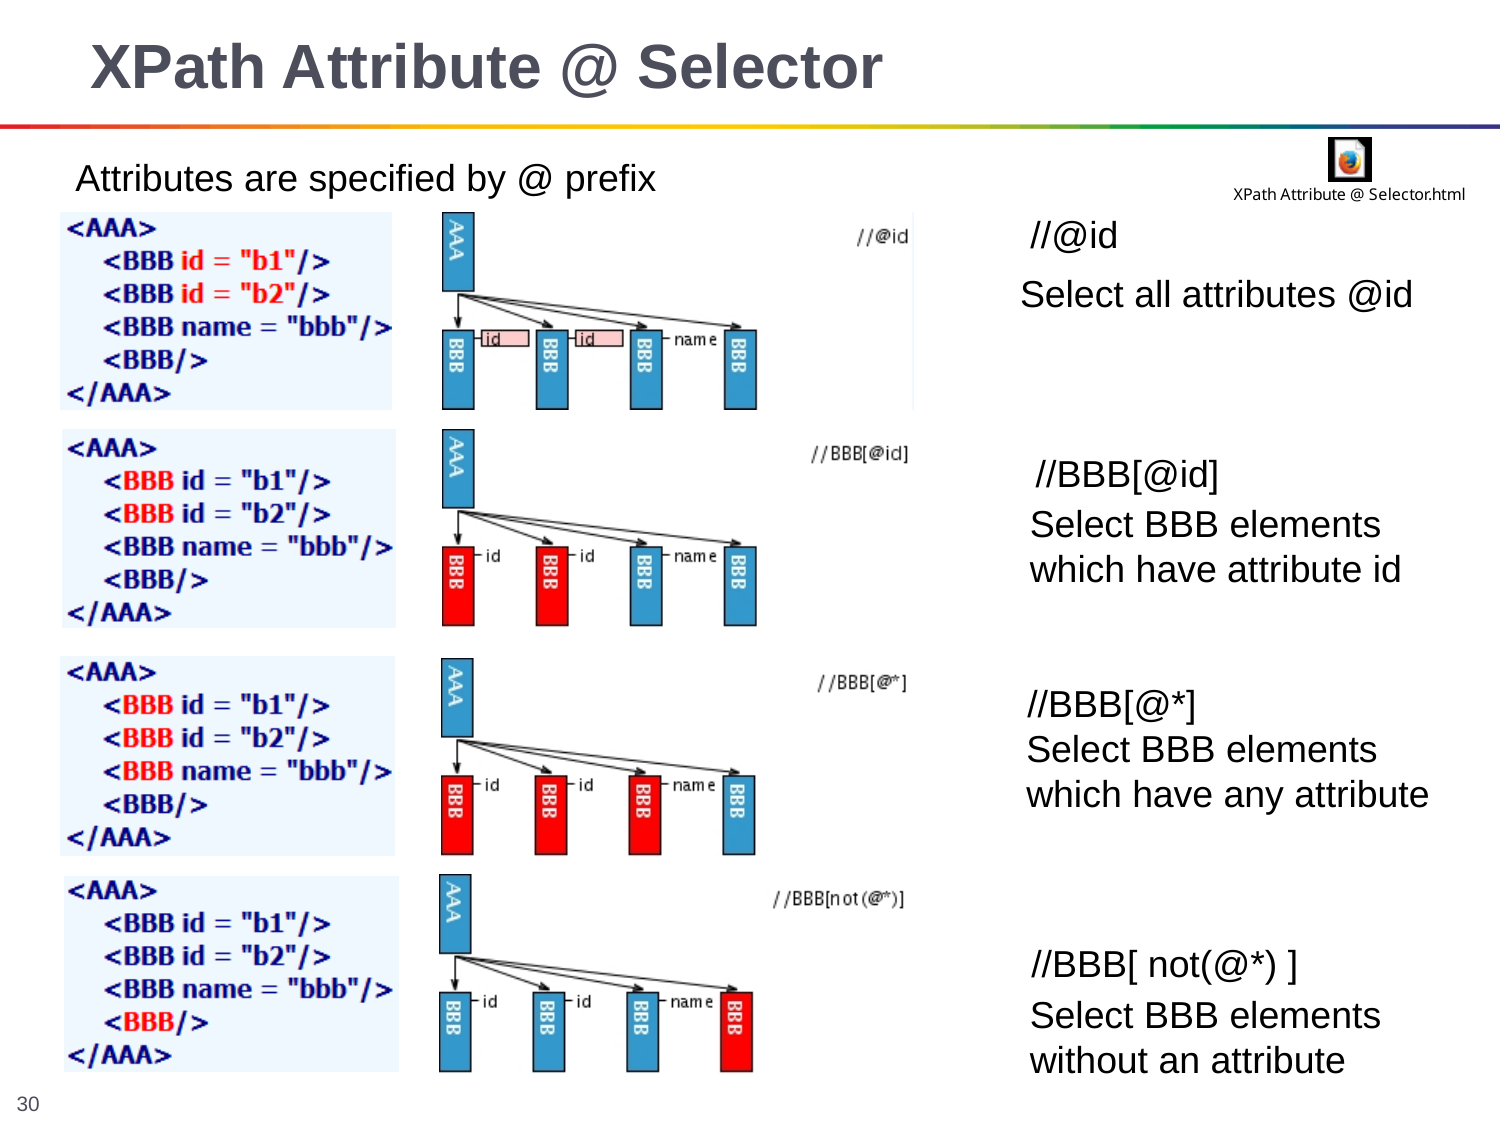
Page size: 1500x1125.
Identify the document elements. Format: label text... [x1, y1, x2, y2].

text_box //BBB[@id] [1020, 443, 1235, 503]
title XPath Attribute @ Selector [75, 17, 1425, 109]
text_box Select BBB elements which have any attribute [1011, 717, 1465, 823]
chart [1208, 138, 1491, 210]
picture [442, 212, 914, 410]
text_box //BBB[ not(@*) ] [1016, 932, 1314, 993]
picture [439, 874, 908, 1074]
picture [441, 658, 909, 857]
picture [64, 876, 399, 1072]
text_box //BBB[@*] [1012, 672, 1212, 733]
text_box Select all attributes @id [1005, 262, 1455, 323]
text_box Select BBB elements without an attribute [1015, 983, 1412, 1088]
text_box //@id [1015, 203, 1134, 264]
picture [62, 429, 396, 628]
picture [60, 212, 392, 410]
picture [442, 429, 909, 628]
picture [60, 656, 395, 856]
text_box Select BBB elements which have attribute id [1015, 492, 1445, 598]
text_box Attributes are specified by @ prefix [60, 146, 727, 207]
